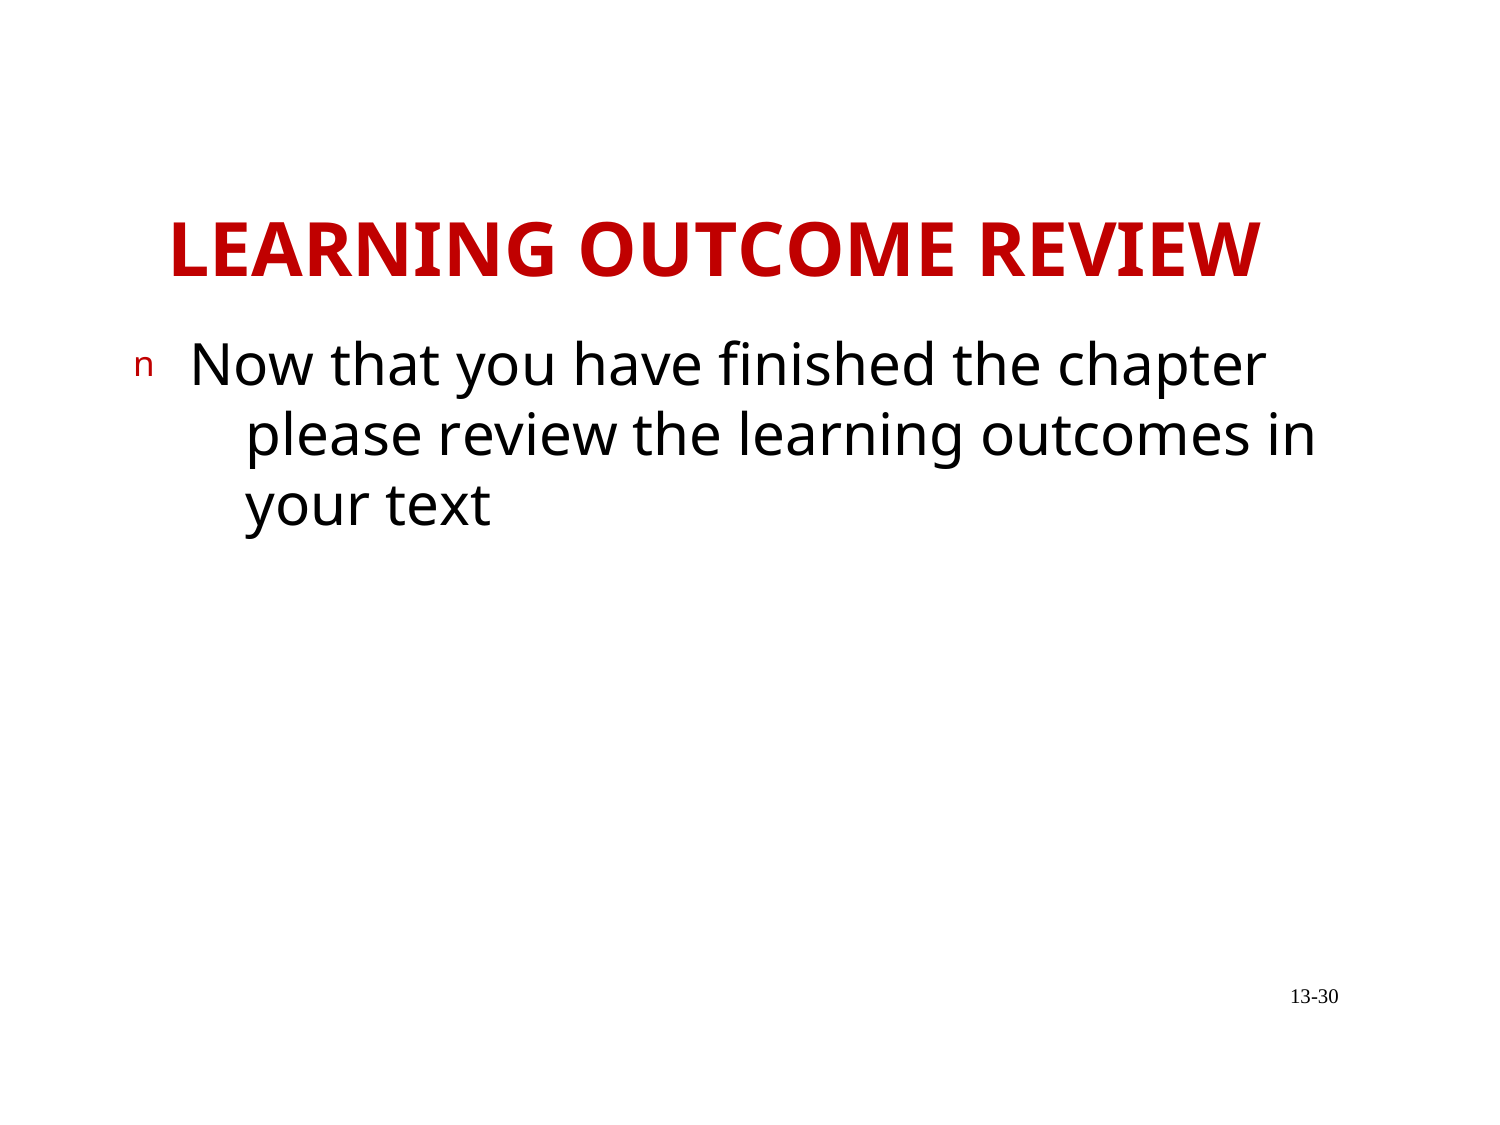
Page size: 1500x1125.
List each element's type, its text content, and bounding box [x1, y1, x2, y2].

title LEARNING OUTCOME REVIEW [123, 101, 1306, 299]
list Now that you have finished the chapter please review the learning outcomes in your text [118, 320, 1394, 996]
text_box 13-30 [1275, 975, 1388, 1016]
